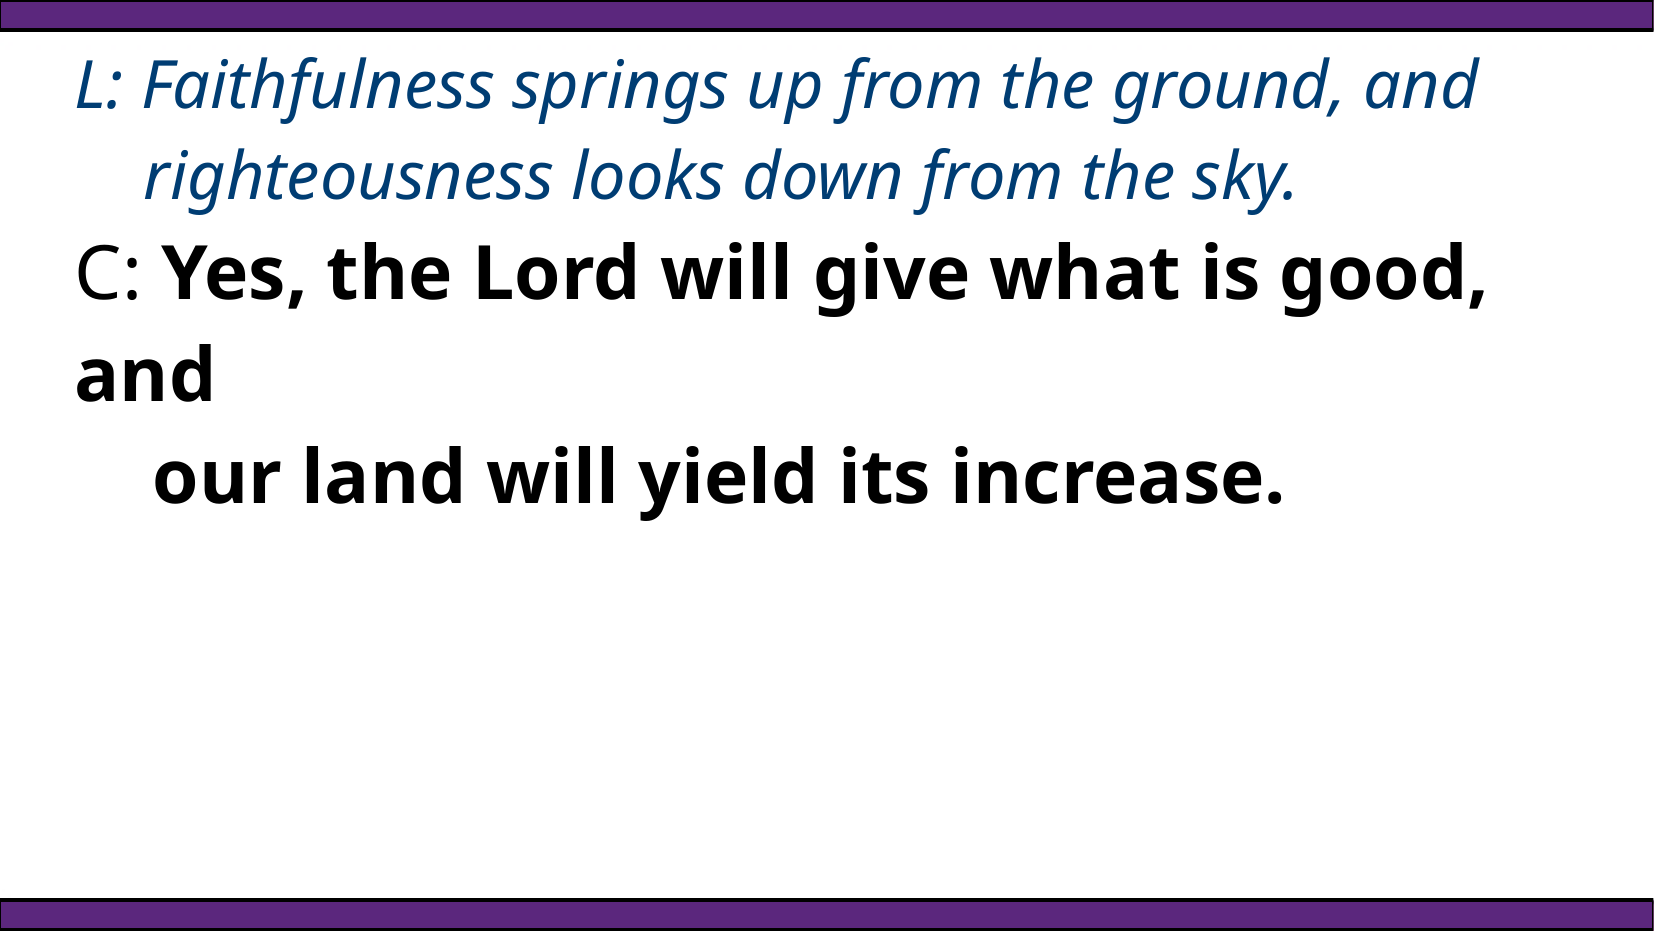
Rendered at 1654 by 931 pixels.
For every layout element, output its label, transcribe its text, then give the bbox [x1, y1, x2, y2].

text_box L : Faithfulness springs up from the ground, and righteousness looks down from the sky. C: Yes, the Lord will give what is good, and our land will yield its increase. [60, 30, 1606, 422]
picture [0, 31, 1654, 900]
text_box [0, 0, 1654, 31]
text_box [0, 900, 1654, 931]
